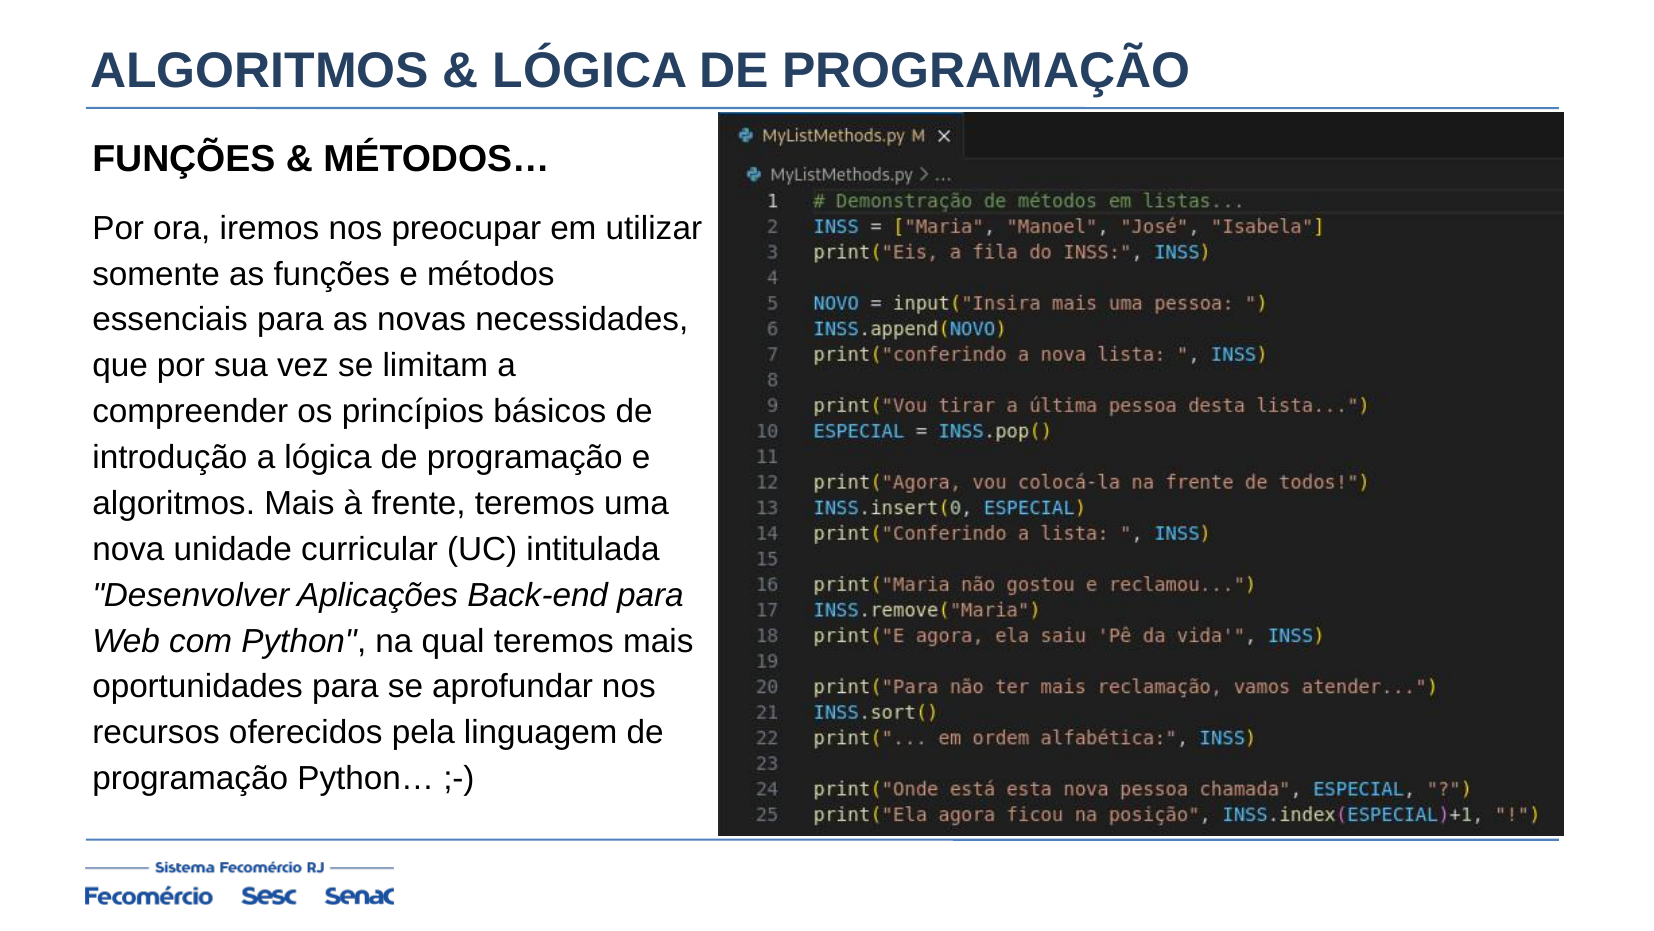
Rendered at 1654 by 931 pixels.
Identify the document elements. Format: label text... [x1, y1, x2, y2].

picture [62, 845, 416, 921]
text_box ALGORITMOS & LÓGICA DE PROGRAMAÇÃO [90, 32, 1564, 104]
picture [718, 112, 1564, 836]
text_box FUNÇÕES & MÉTODOS… Por ora, iremos nos preocupar em utilizar somente as funções e métodos essenciais para as novas necessidades, que por sua vez se limitam a compreender os princípios básicos de introdução a lógica de programação e algoritmos. Mais à frente, teremos uma nova unidade curricular (UC) intitulada "Desenvolver Aplicações Back-end para Web com Python", na qual teremos mais oportunidades para se aprofundar nos recursos oferecidos pela linguagem de programação Python… ;-) [77, 112, 718, 836]
